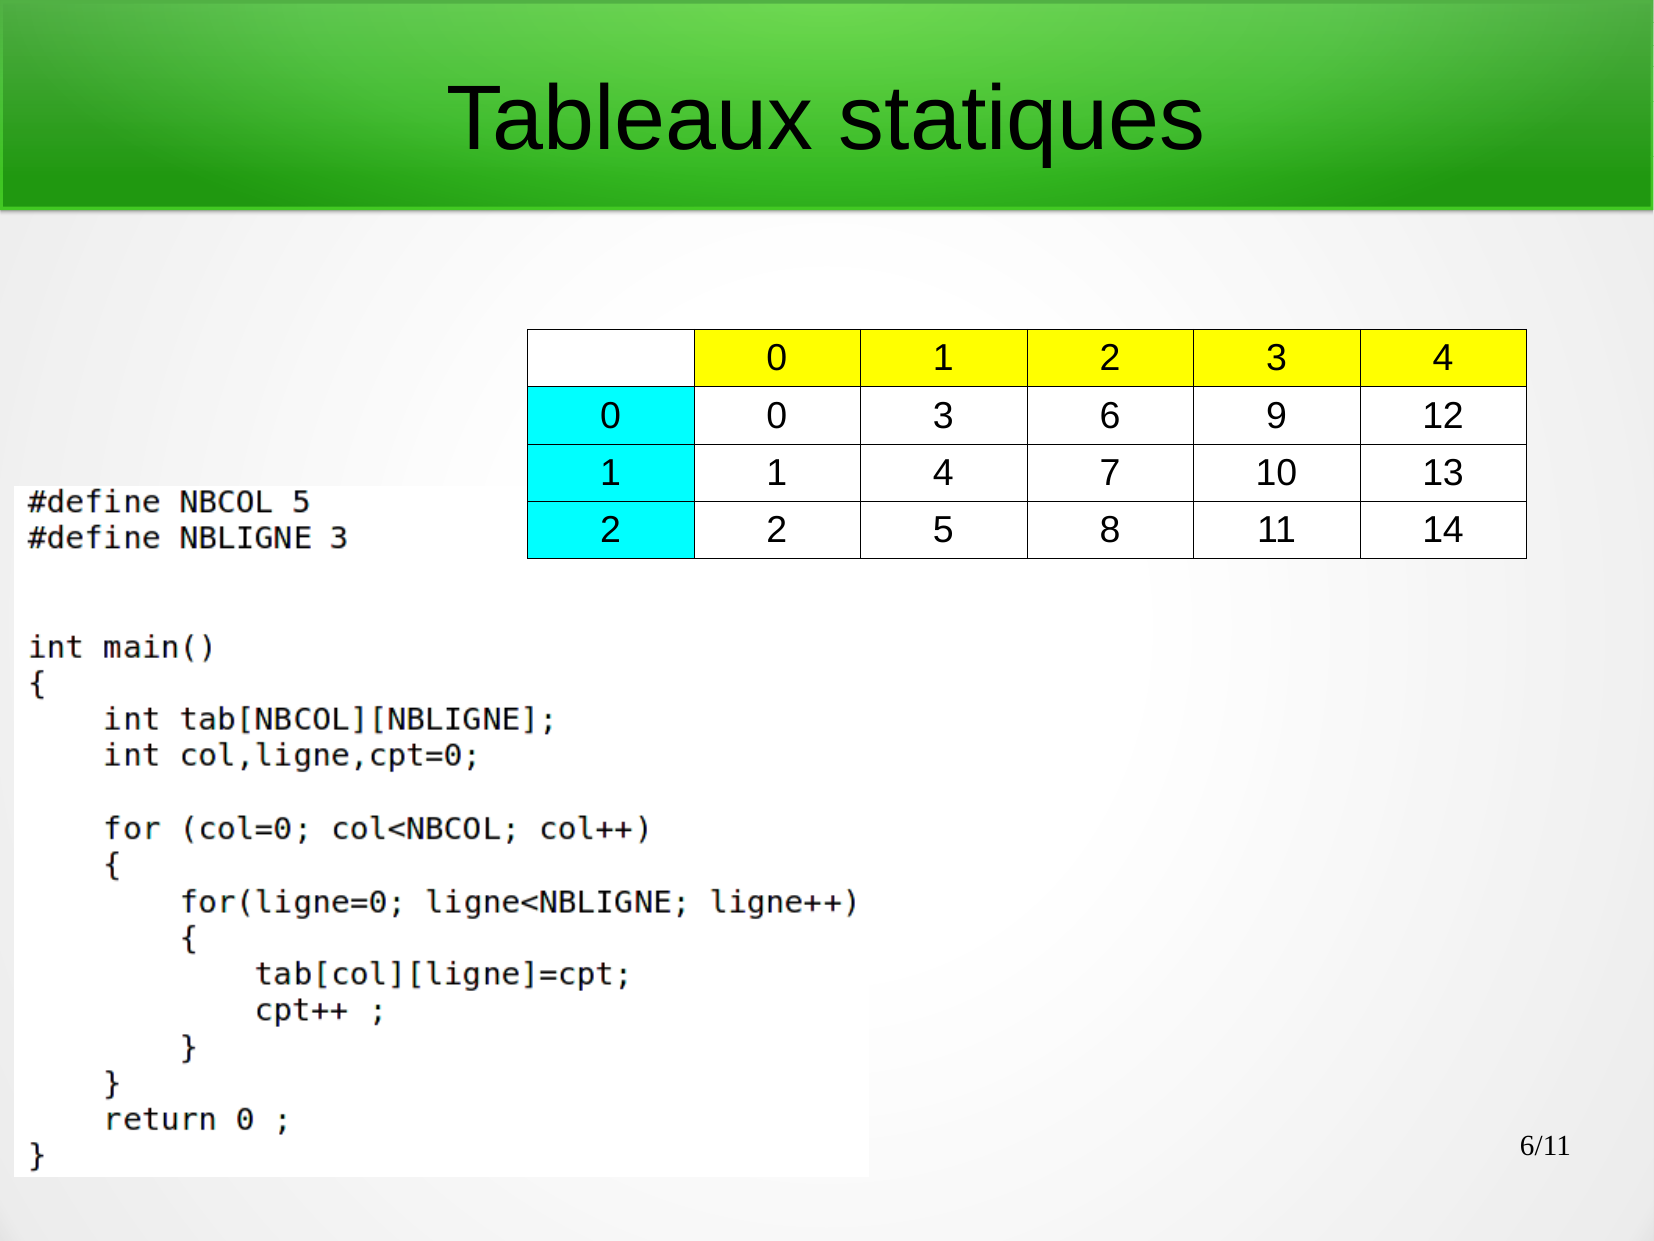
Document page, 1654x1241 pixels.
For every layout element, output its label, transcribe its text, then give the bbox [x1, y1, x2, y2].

table_cell 7 [1028, 445, 1193, 501]
table_cell 14 [1361, 502, 1526, 558]
table_header [528, 330, 694, 386]
table_cell 4 [861, 445, 1027, 501]
table_cell 2 [695, 502, 860, 558]
table_cell 1 [695, 445, 860, 501]
table_cell 0 [528, 387, 694, 444]
table_cell 1 [528, 445, 694, 501]
table_header 3 [1194, 330, 1360, 386]
picture [14, 486, 869, 1177]
table_cell 5 [861, 502, 1027, 558]
table_cell 0 [695, 387, 860, 444]
table_header 4 [1361, 330, 1526, 386]
table_header 0 [695, 330, 860, 386]
table_cell 11 [1194, 502, 1360, 558]
table_cell 2 [528, 502, 694, 558]
table_cell 13 [1361, 445, 1526, 501]
title Tableaux statiques [82, 47, 1571, 189]
table_cell 10 [1194, 445, 1360, 501]
table_header 2 [1028, 330, 1193, 386]
table_cell 3 [861, 387, 1027, 444]
table_cell 12 [1361, 387, 1526, 444]
table_cell 6 [1028, 387, 1193, 444]
table_cell 8 [1028, 502, 1193, 558]
table_cell 9 [1194, 387, 1360, 444]
table_header 1 [861, 330, 1027, 386]
